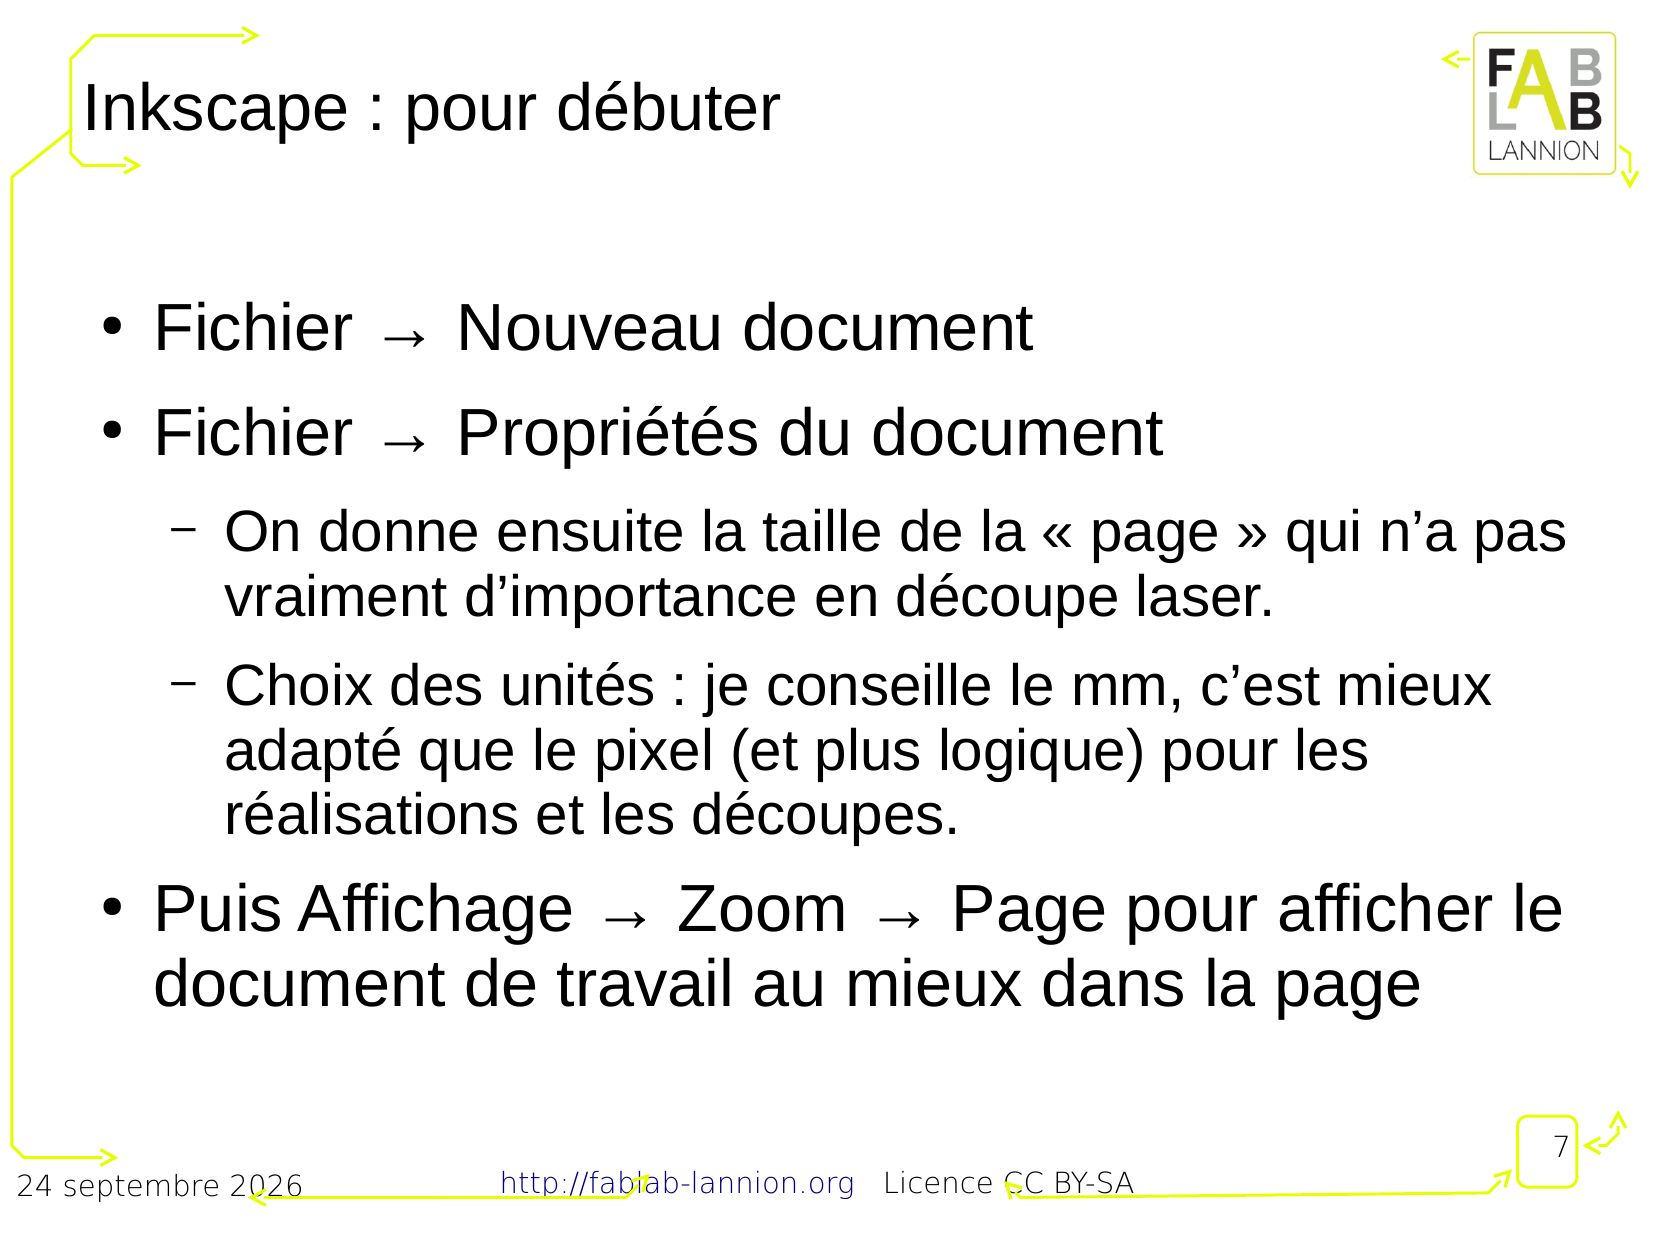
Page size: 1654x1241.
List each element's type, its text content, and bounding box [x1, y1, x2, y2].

title Inkscape : pour débuter [82, 49, 1441, 166]
picture [1470, 29, 1619, 178]
list Fichier → Nouveau document Fichier → Propriétés du document On donne ensuite la taille de la « page » qui n’a pas vraiment d’importance en découpe laser. Choix des unités : je conseille le mm, c’est mieux adapté que le pixel (et plus logique) pour les réalisations et les découpes. Puis Affichage → Zoom → Page pour afficher le document de travail au mieux dans la page [82, 290, 1571, 1010]
